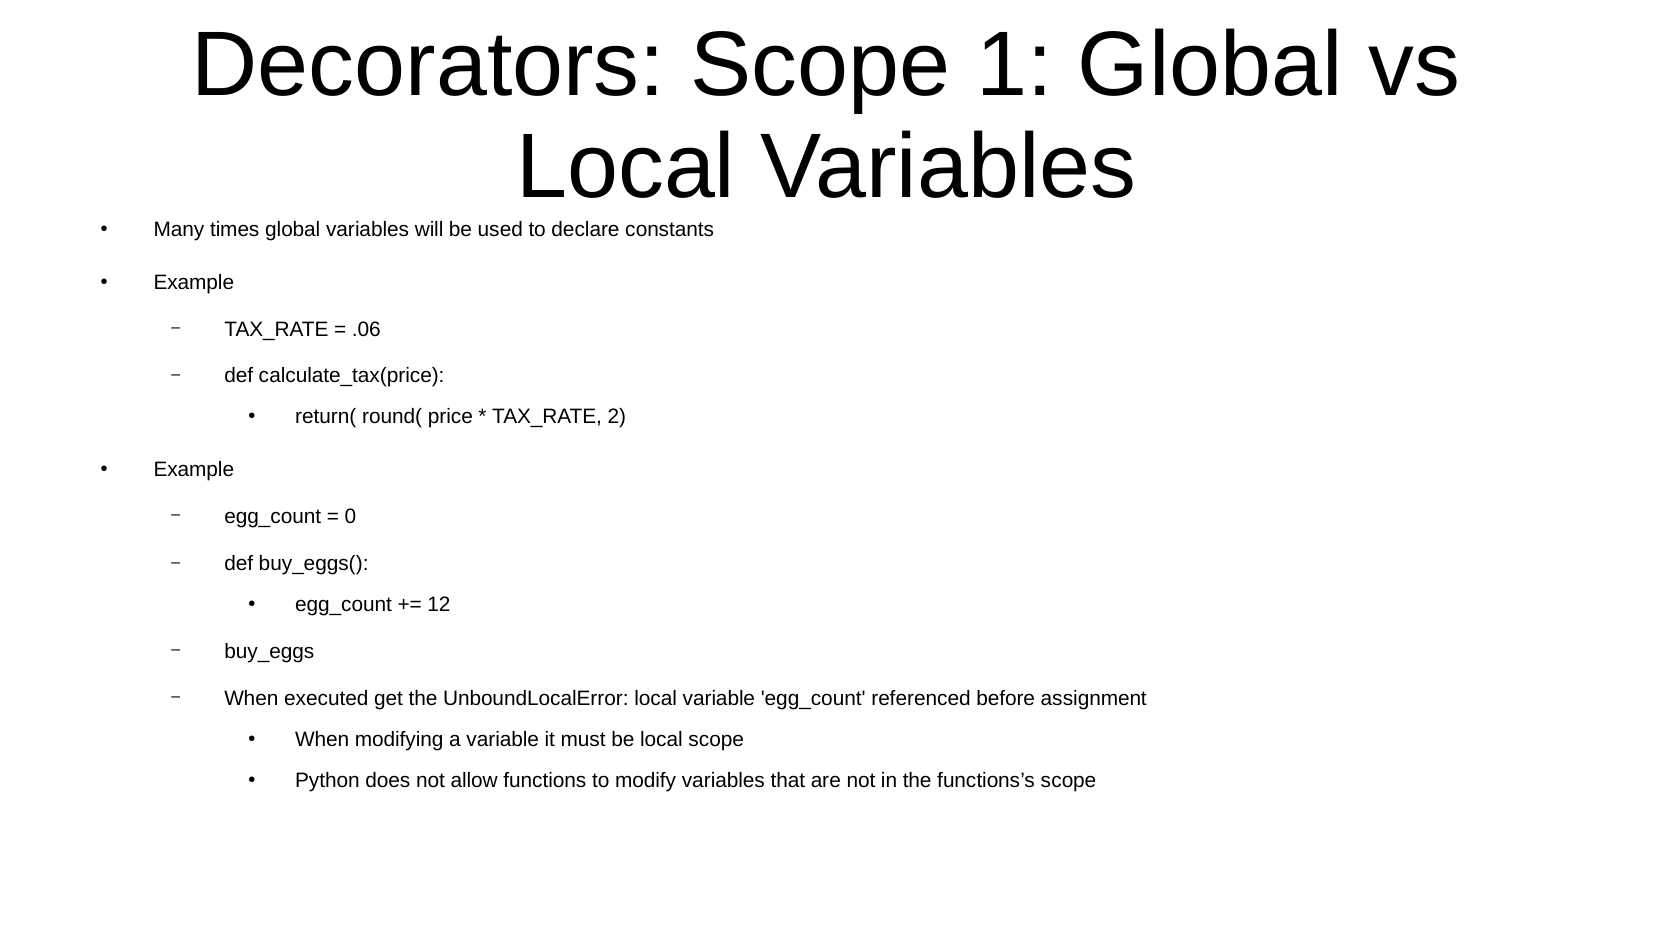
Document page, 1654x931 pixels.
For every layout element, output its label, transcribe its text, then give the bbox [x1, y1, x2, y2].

list Many times global variables will be used to declare constants Example TAX_RATE = .06 def calculate_tax(price): return( round( price * TAX_RATE, 2) Example egg_count = 0 def buy_eggs(): egg_count += 12 buy_eggs When executed get the UnboundLocalError: local variable 'egg_count' referenced before assignment When modifying a variable it must be local scope Python does not allow functions to modify variables that are not in the functions’s scope [82, 217, 1636, 916]
title Decorators: Scope 1: Global vs Local Variables [82, 12, 1571, 217]
